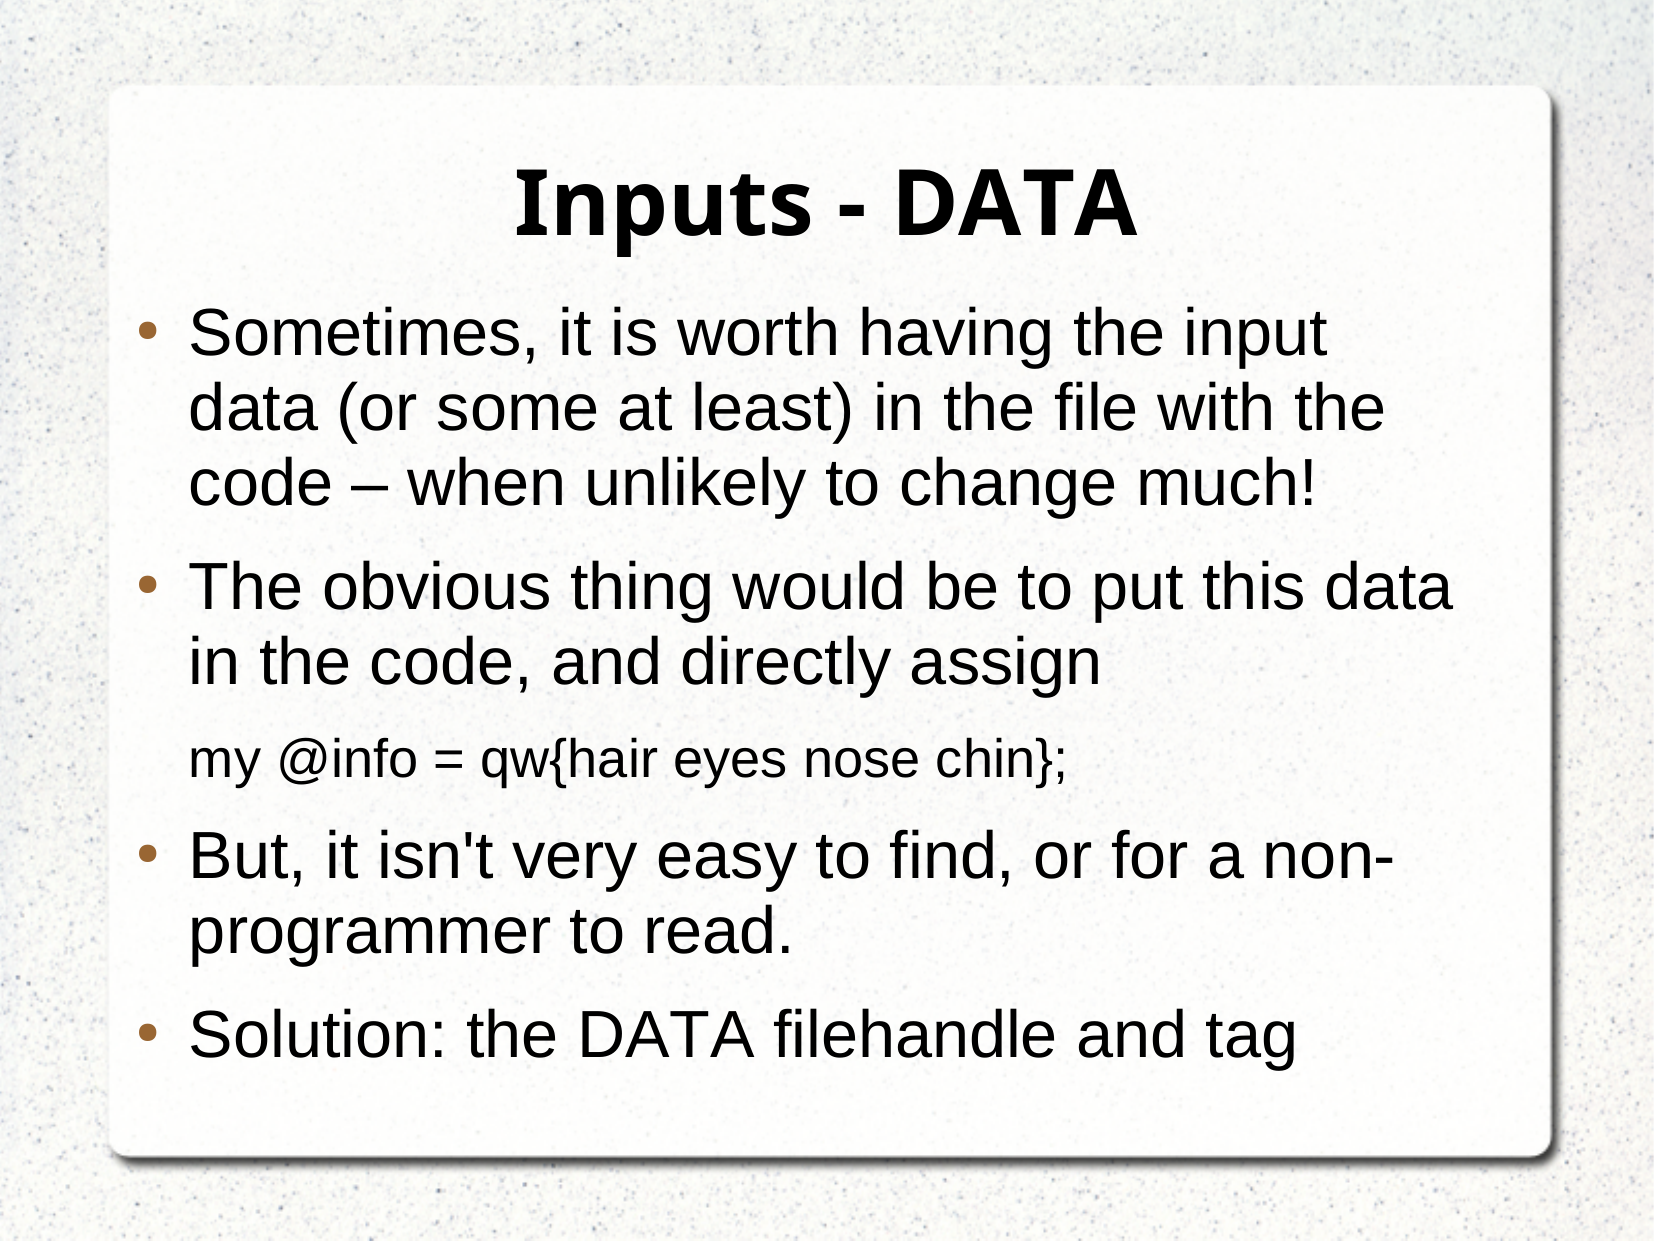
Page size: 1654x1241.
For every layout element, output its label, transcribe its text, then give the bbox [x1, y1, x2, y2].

title Inputs - DATA [118, 96, 1536, 304]
picture [0, 0, 1654, 1241]
list Sometimes, it is worth having the input data (or some at least) in the file with the code – when unlikely to change much! The obvious thing would be to put this data in the code, and directly assign my @info = qw{hair eyes nose chin}; But, it isn't very easy to find, or for a non-programmer to read. Solution: the DATA filehandle and tag [118, 295, 1477, 1071]
